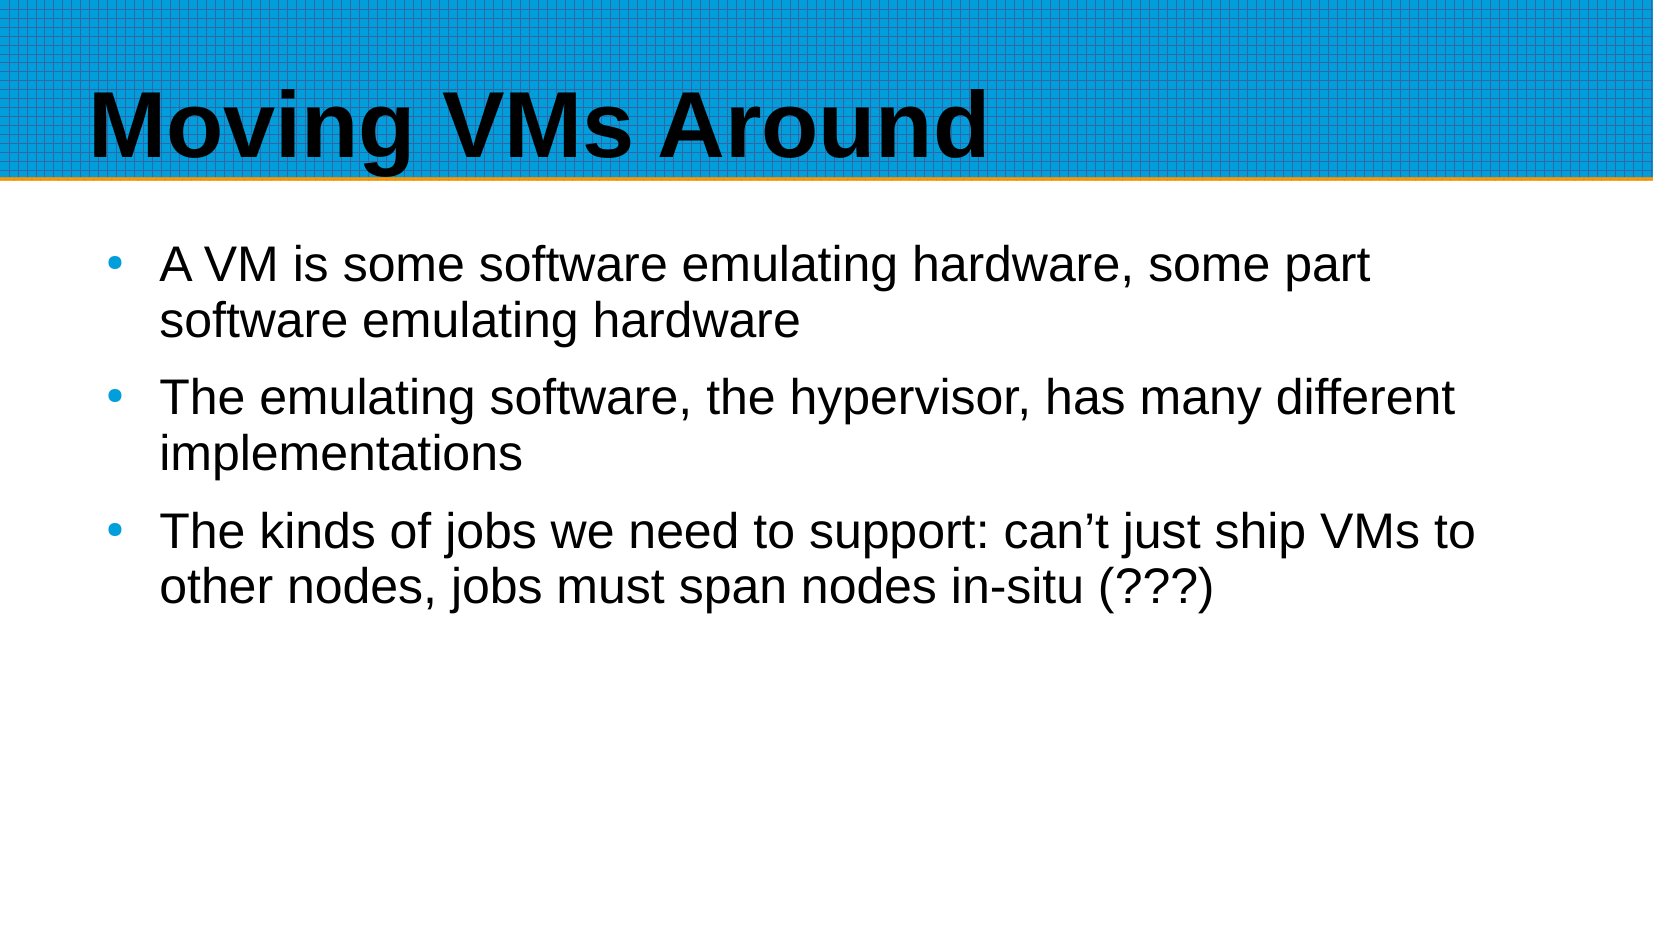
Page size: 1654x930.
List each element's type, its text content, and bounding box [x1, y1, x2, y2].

title Moving VMs Around [88, 14, 1565, 178]
list A VM is some software emulating hardware, some part software emulating hardware The emulating software, the hypervisor, has many different implementations The kinds of jobs we need to support: can’t just ship VMs to other nodes, jobs must span nodes in-situ (???) [88, 236, 1565, 812]
